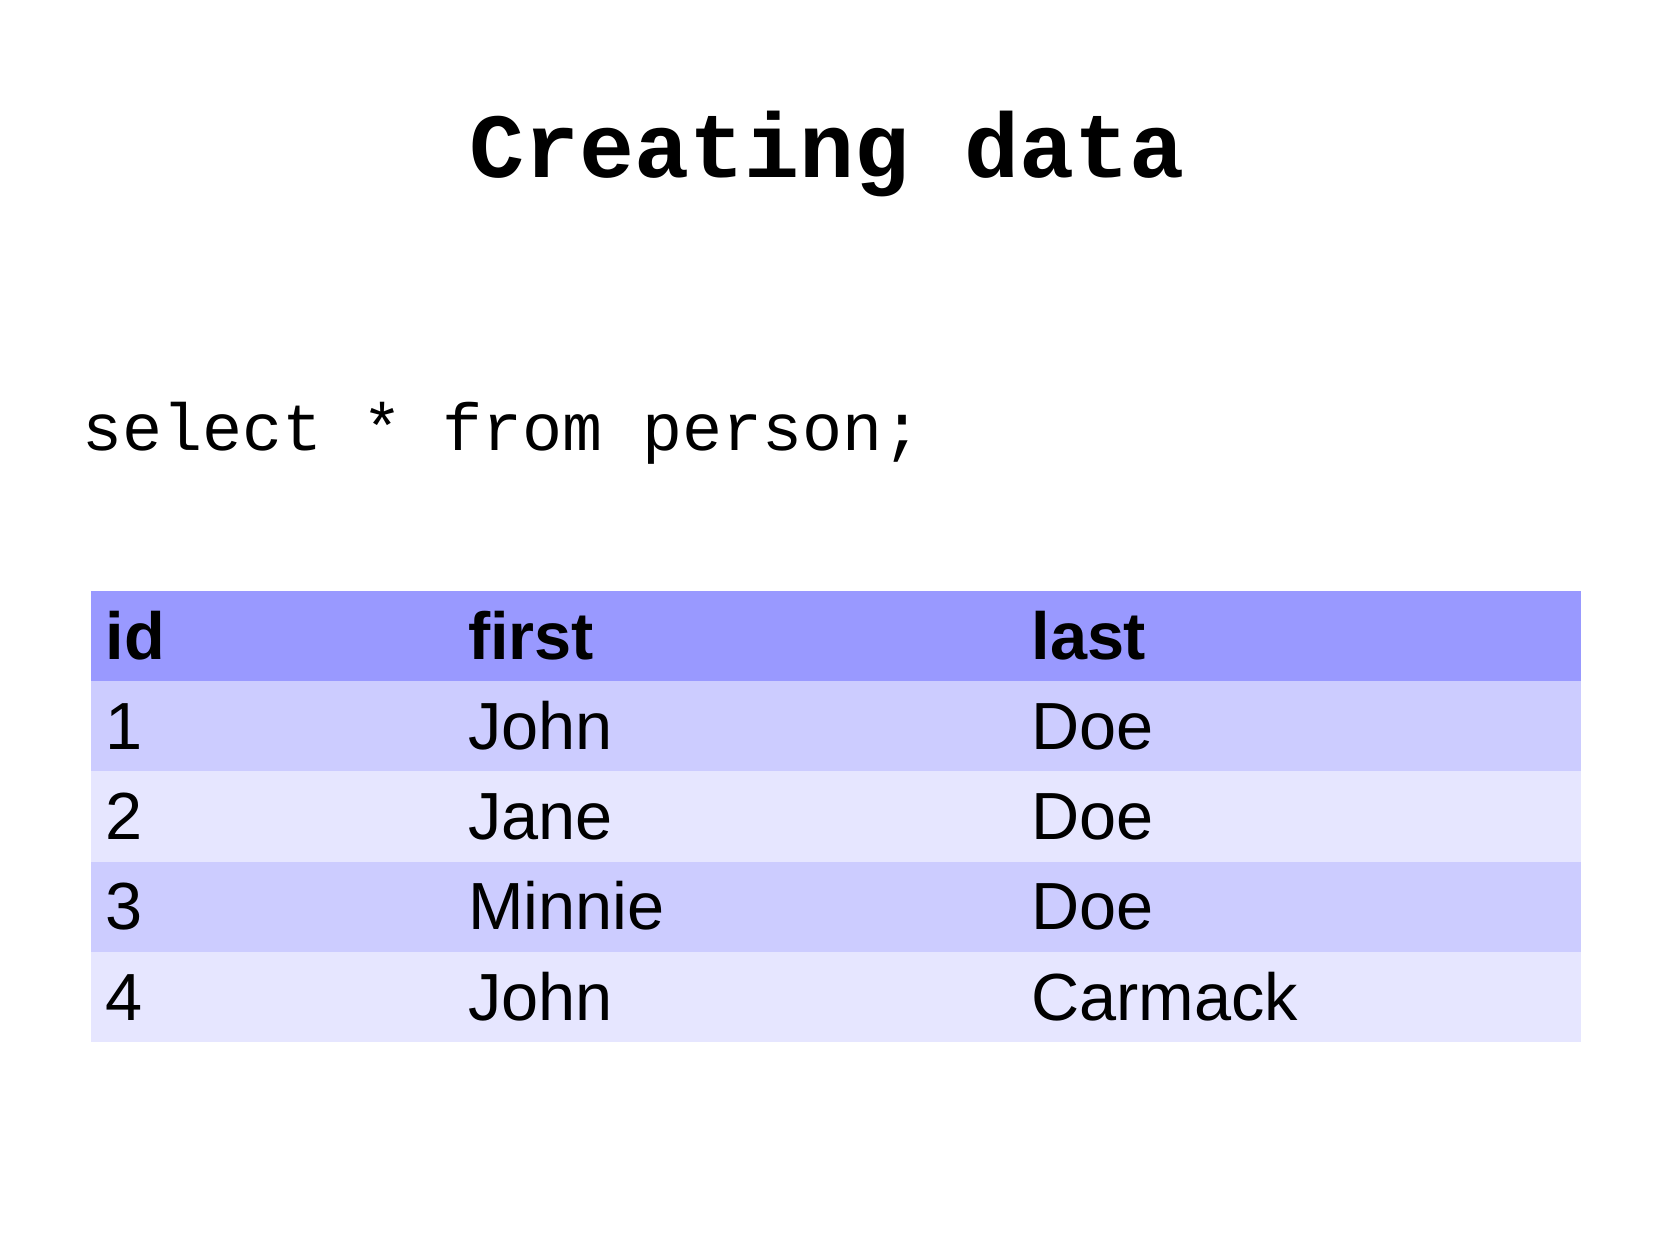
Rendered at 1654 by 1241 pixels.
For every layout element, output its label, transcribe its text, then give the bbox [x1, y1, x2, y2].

table_cell 1 [91, 681, 453, 771]
table_cell Jane [453, 771, 1017, 862]
table_cell Minnie [453, 862, 1017, 952]
table_cell John [453, 952, 1017, 1042]
table_cell 2 [91, 771, 453, 862]
table_cell Carmack [1017, 952, 1581, 1042]
table_cell Doe [1017, 862, 1581, 952]
table_header id [91, 591, 453, 681]
table_cell Doe [1017, 771, 1581, 862]
title Creating data [82, 49, 1571, 257]
table_cell John [453, 681, 1017, 771]
table_cell 4 [91, 952, 453, 1042]
table_cell 3 [91, 862, 453, 952]
table_header last [1017, 591, 1581, 681]
table_cell Doe [1017, 681, 1581, 771]
table_header first [453, 591, 1017, 681]
list select * from person; [82, 290, 1571, 584]
